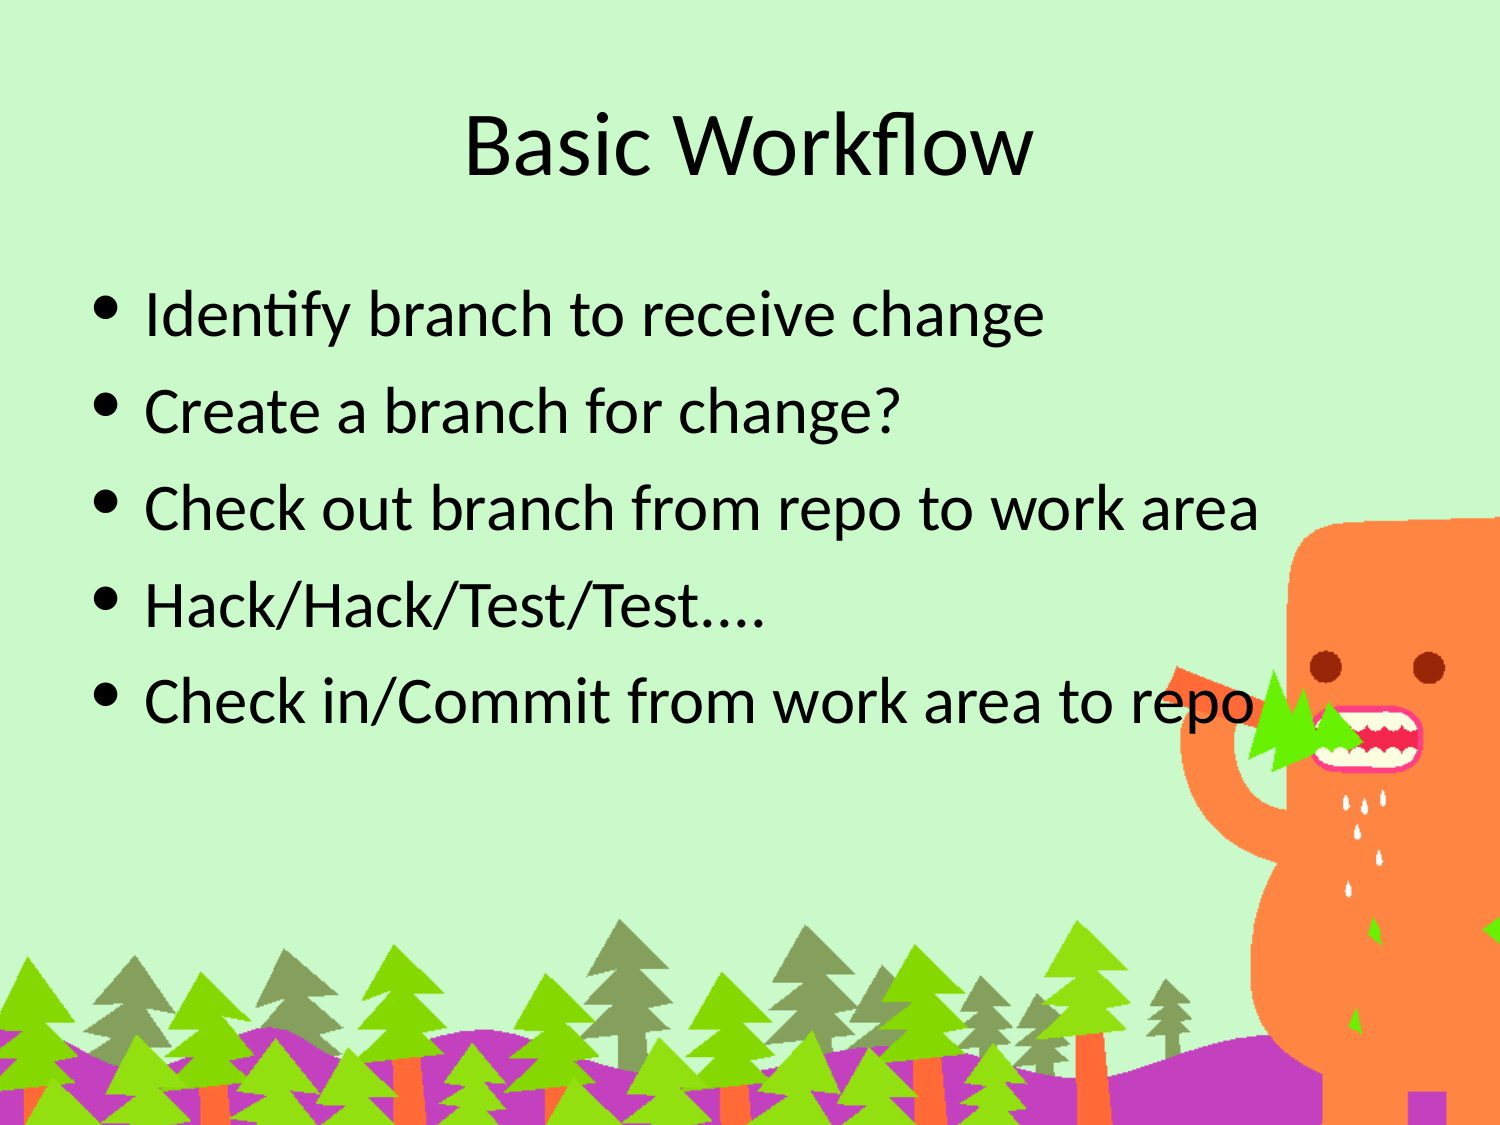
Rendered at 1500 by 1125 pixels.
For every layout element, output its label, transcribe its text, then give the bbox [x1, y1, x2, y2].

list Identify branch to receive change Create a branch for change? Check out branch from repo to work area Hack/Hack/Test/Test.... Check in/Commit from work area to repo [75, 262, 1424, 1004]
picture [0, 0, 1500, 1125]
title Basic Workflow [75, 20, 1424, 257]
